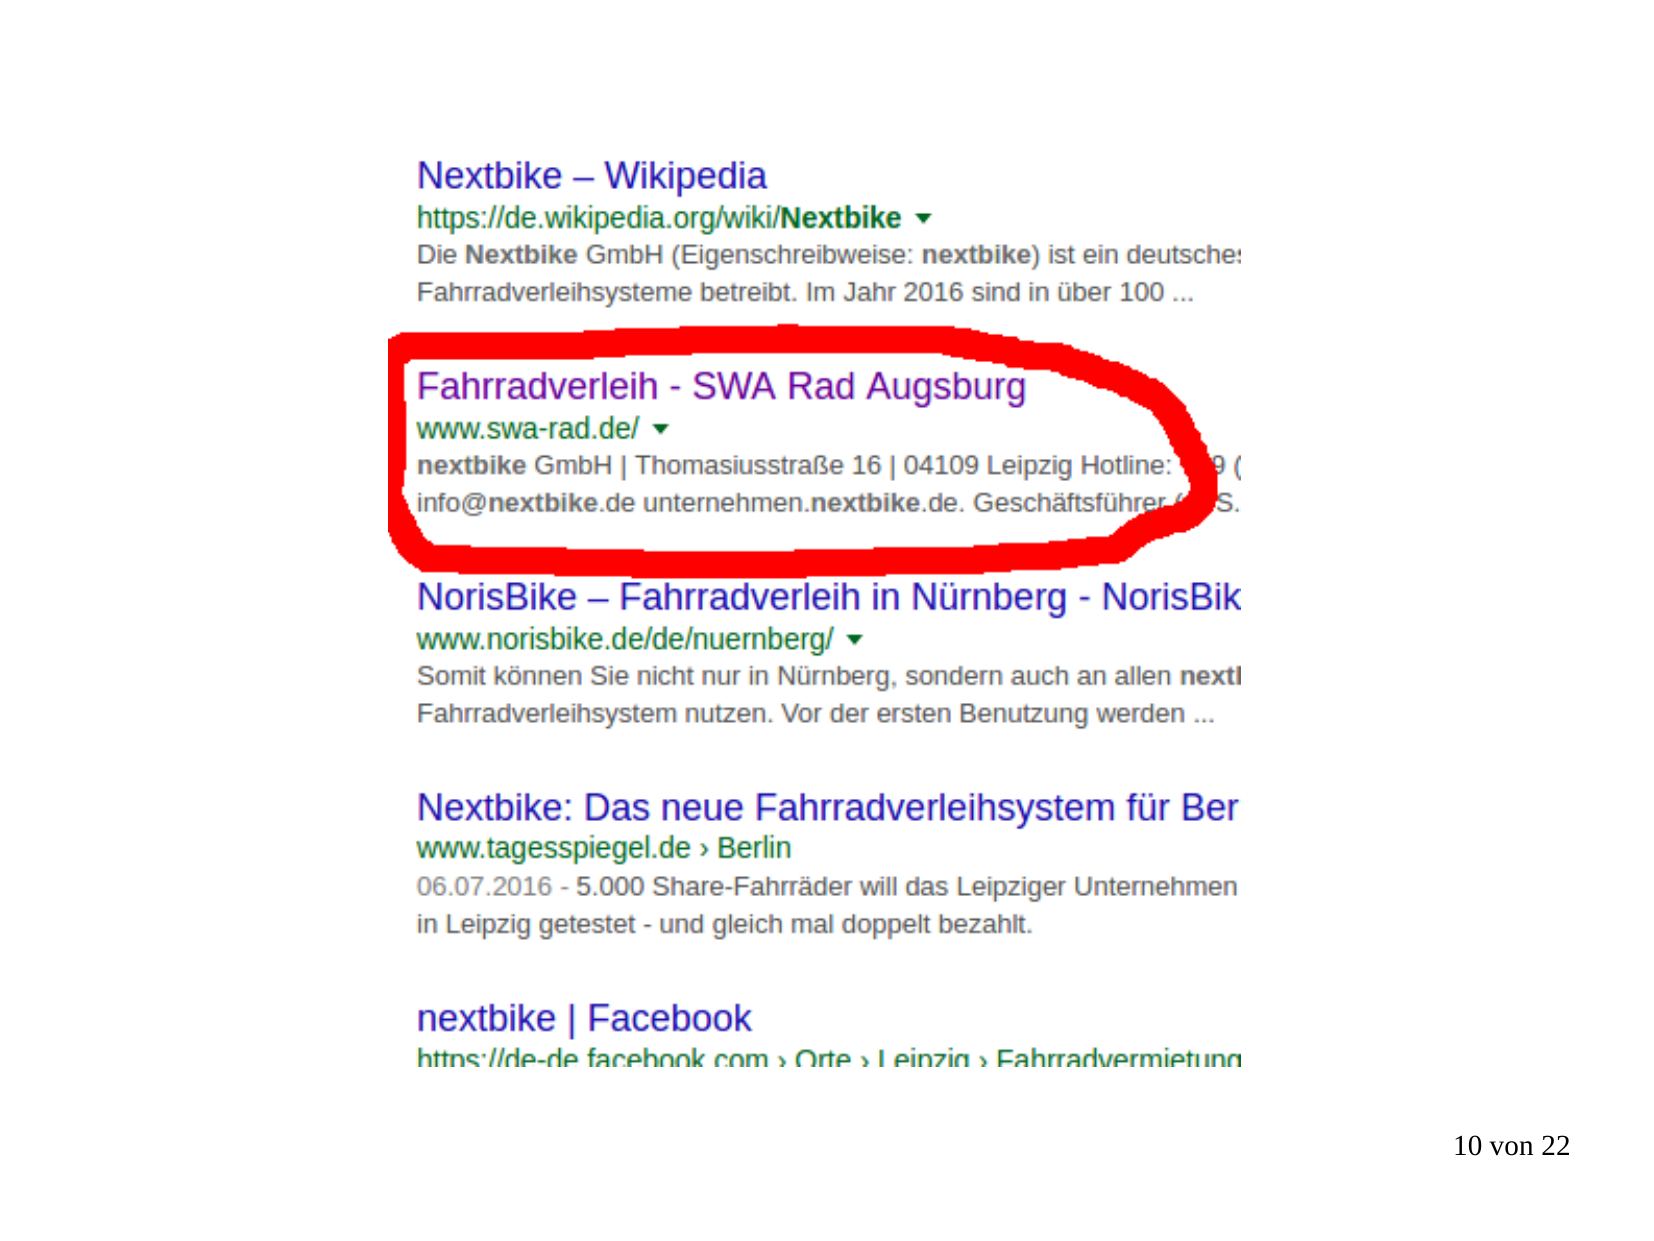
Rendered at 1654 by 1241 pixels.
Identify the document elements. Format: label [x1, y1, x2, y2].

picture [388, 141, 1241, 1067]
